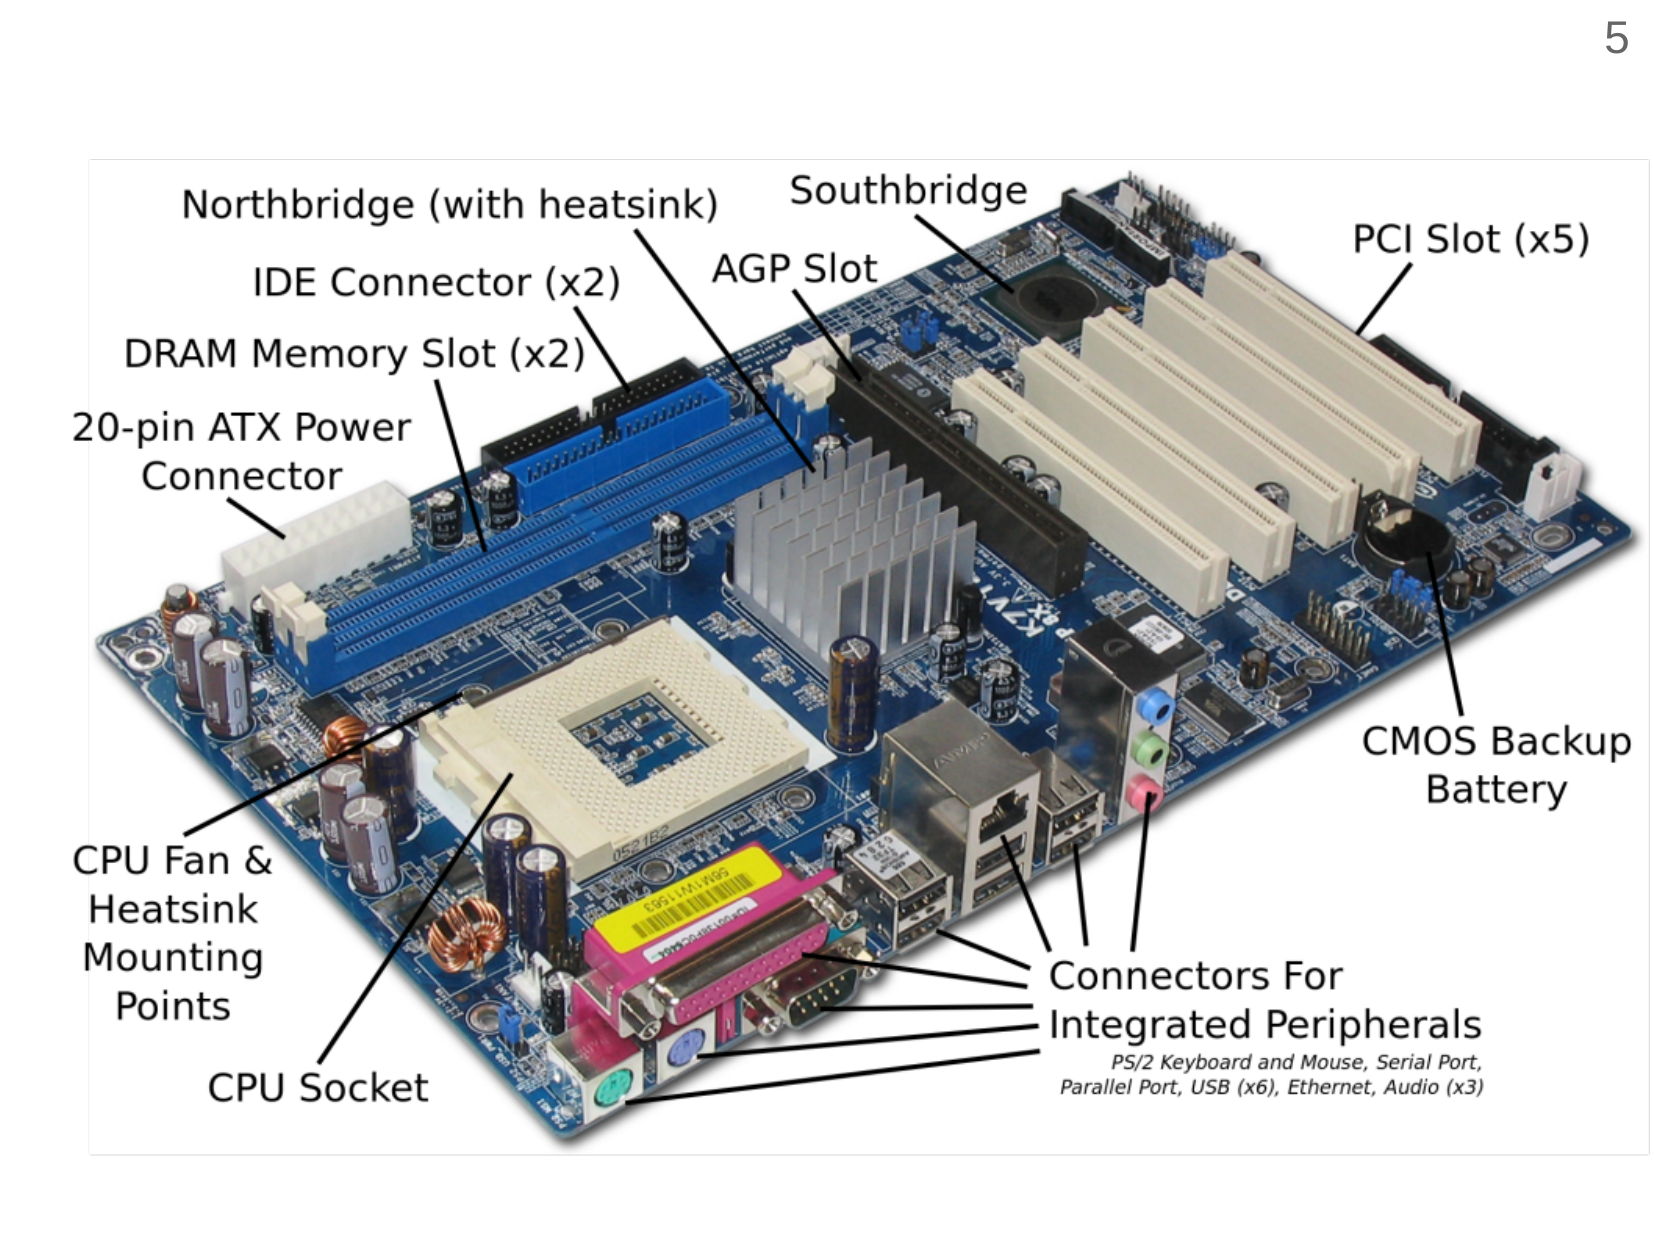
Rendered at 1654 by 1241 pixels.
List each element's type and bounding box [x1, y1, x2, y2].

picture [61, 155, 1654, 1161]
